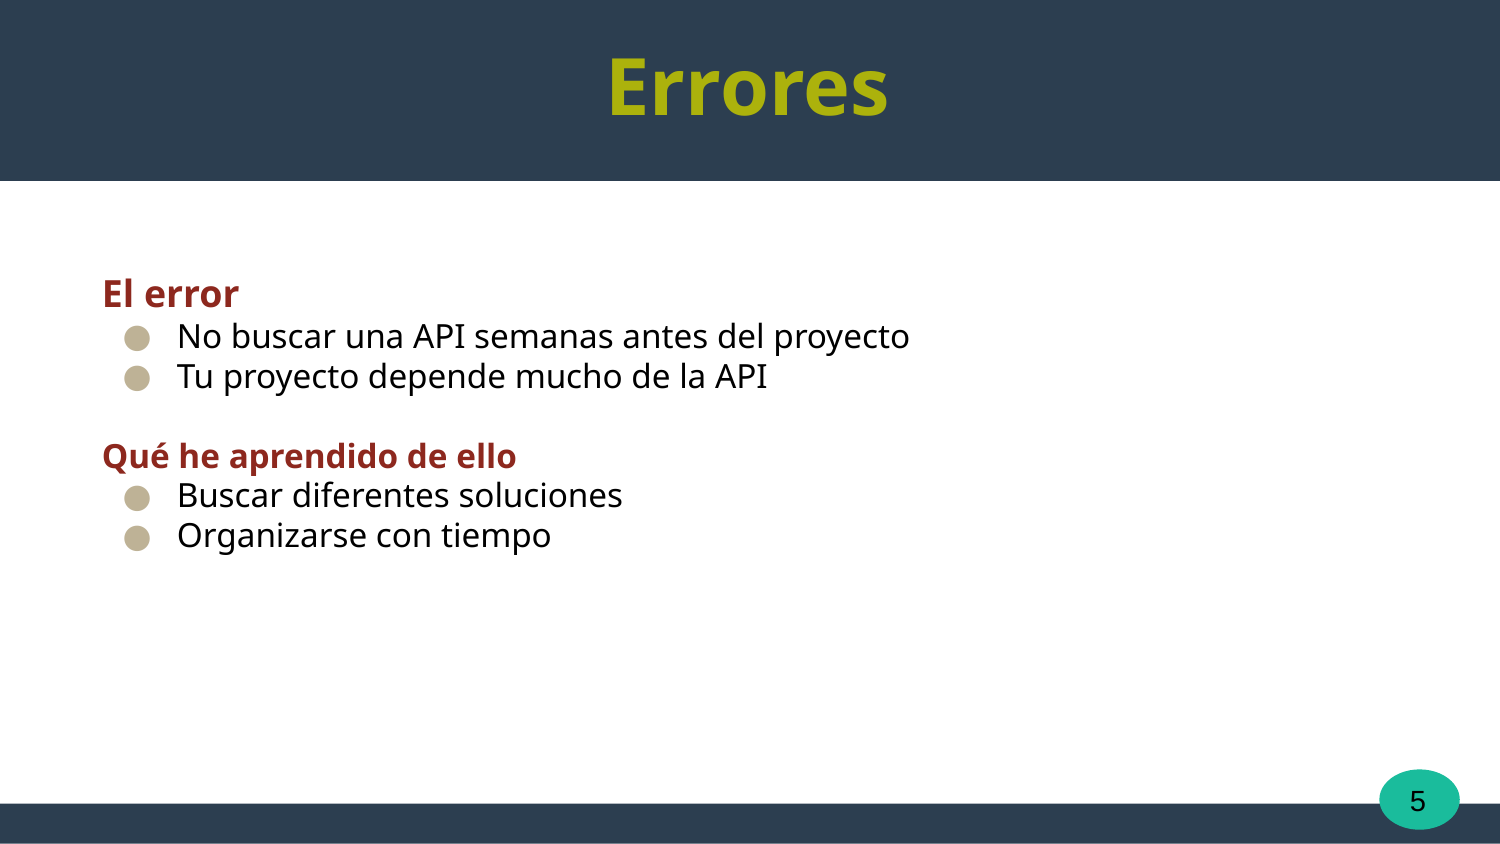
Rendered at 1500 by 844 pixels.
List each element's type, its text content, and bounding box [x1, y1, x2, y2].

text_box Errores [12, 31, 1483, 137]
text_box 5 [1395, 777, 1441, 826]
text_box El error No buscar una API semanas antes del proyecto Tu proyecto depende mucho de la API Qué he aprendido de ello Buscar diferentes soluciones Organizarse con tiempo [87, 255, 1395, 676]
